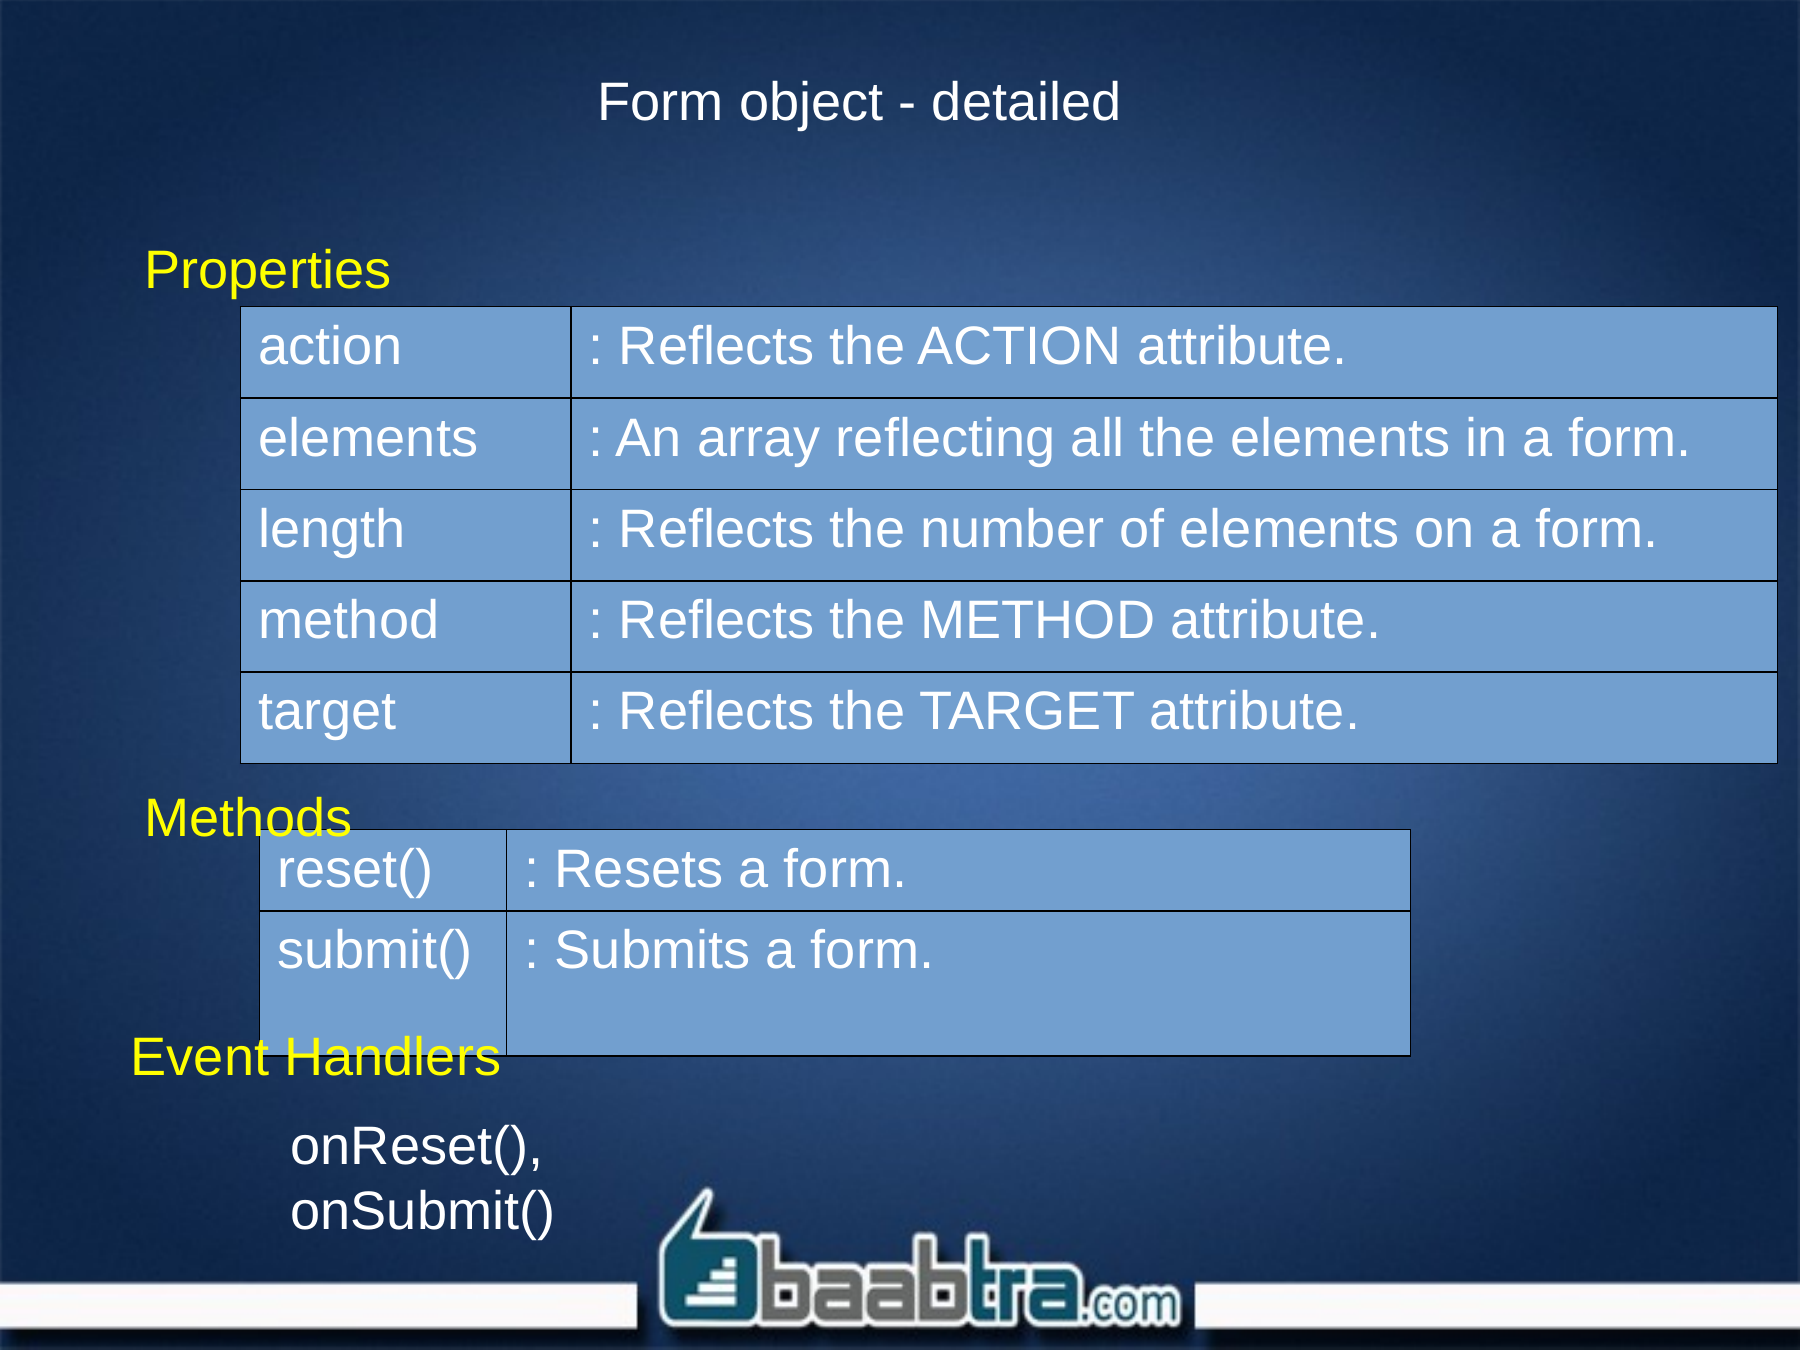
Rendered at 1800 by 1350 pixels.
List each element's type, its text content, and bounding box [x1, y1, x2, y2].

title Form object - detailed [65, 2, 1655, 194]
table_cell submit() [260, 912, 506, 1012]
text_box Properties [126, 224, 486, 328]
picture [0, 0, 1800, 1350]
table_header action [241, 307, 570, 397]
table_cell : Reflects the TARGET attribute. [572, 673, 1777, 763]
table_cell : Reflects the number of elements on a form. [572, 490, 1777, 580]
table_cell : An array reflecting all the elements in a form. [572, 399, 1777, 489]
text_box onReset(), onSubmit() [182, 1101, 786, 1205]
text_box Event Handlers [112, 1012, 619, 1116]
table_cell method [241, 582, 570, 671]
table_header : Resets a form. [507, 830, 1410, 910]
table_cell : Submits a form. [507, 912, 1410, 1055]
table_cell target [241, 673, 570, 763]
table_cell elements [241, 399, 570, 489]
table_header : Reflects the ACTION attribute. [572, 307, 1777, 397]
table_header reset() [260, 830, 506, 910]
table_cell : Reflects the METHOD attribute. [572, 582, 1777, 671]
table_cell length [241, 490, 570, 580]
text_box Methods [126, 773, 446, 877]
